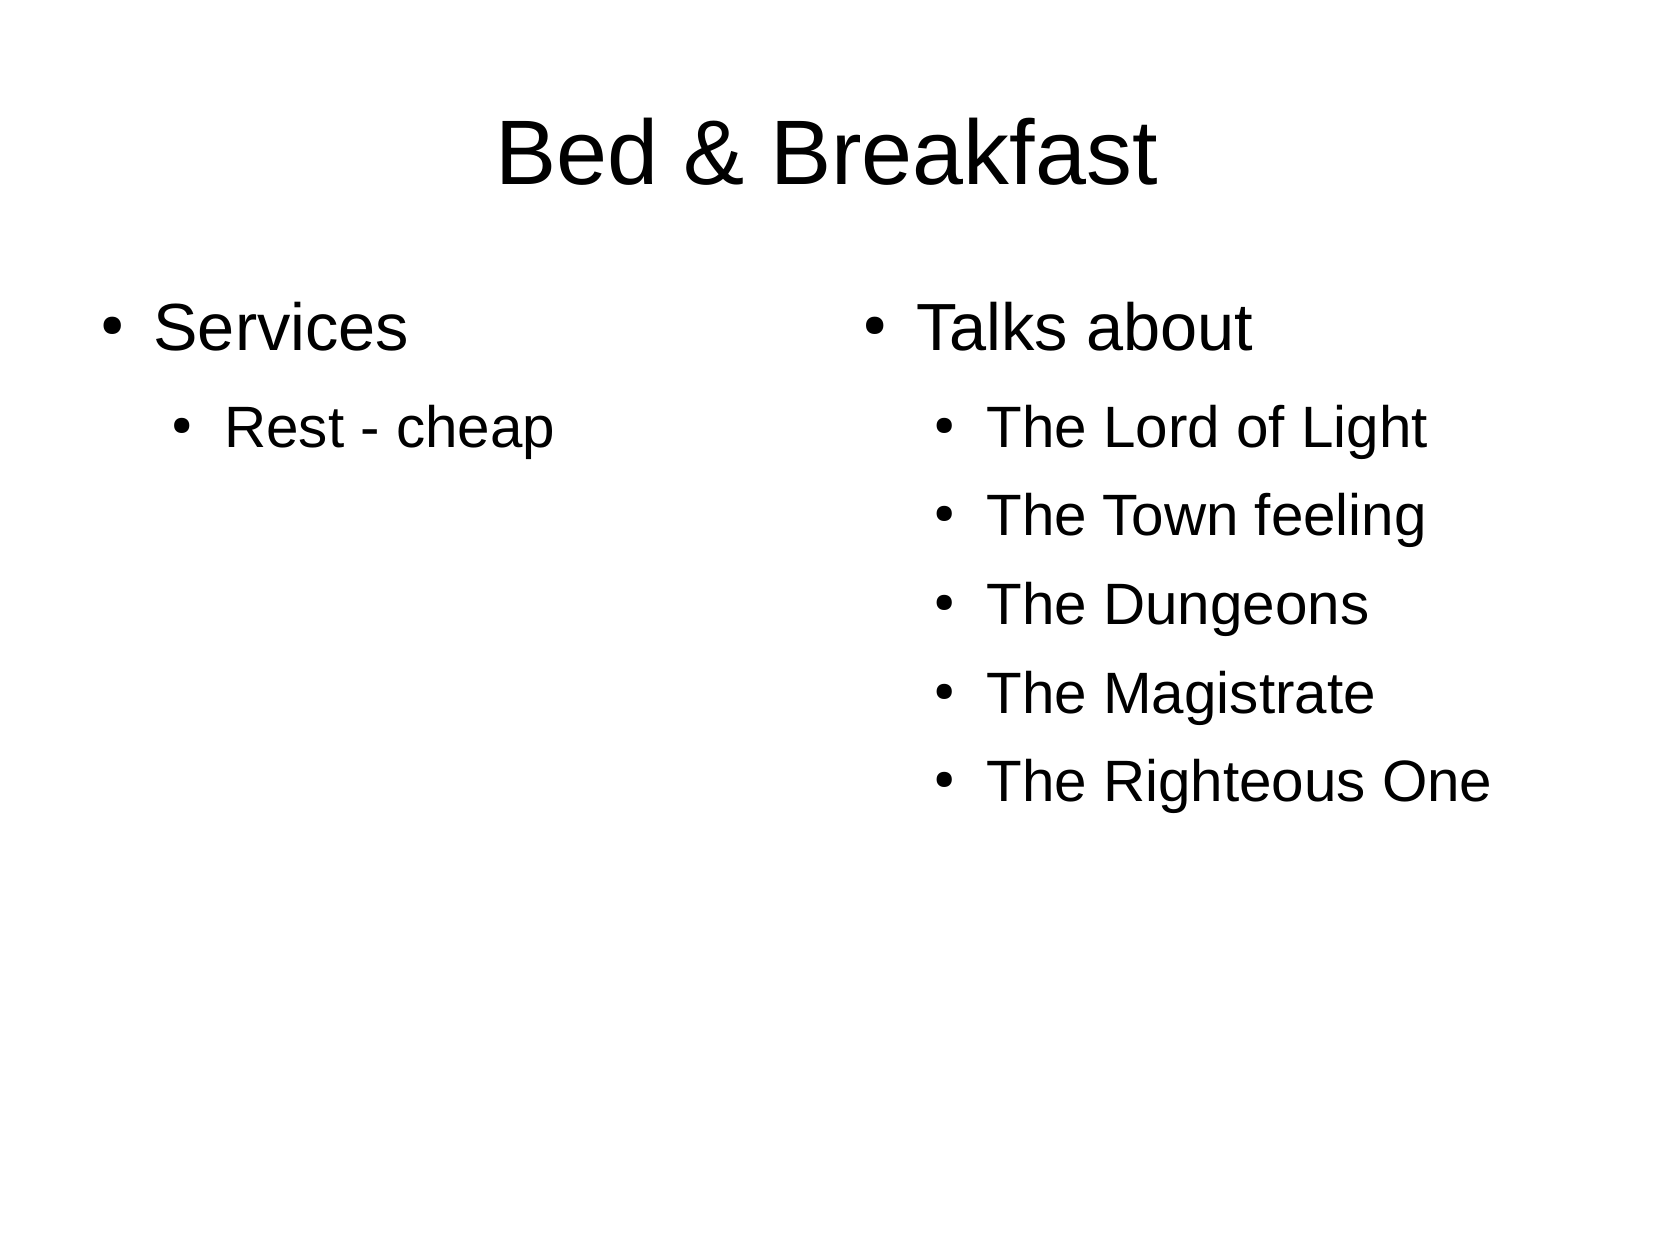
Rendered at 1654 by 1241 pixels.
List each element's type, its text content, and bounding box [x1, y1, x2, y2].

list Services Rest - cheap [82, 290, 809, 1109]
title Bed & Breakfast [82, 56, 1571, 250]
list Talks about The Lord of Light The Town feeling The Dungeons The Magistrate The Righteous One [845, 290, 1572, 1109]
